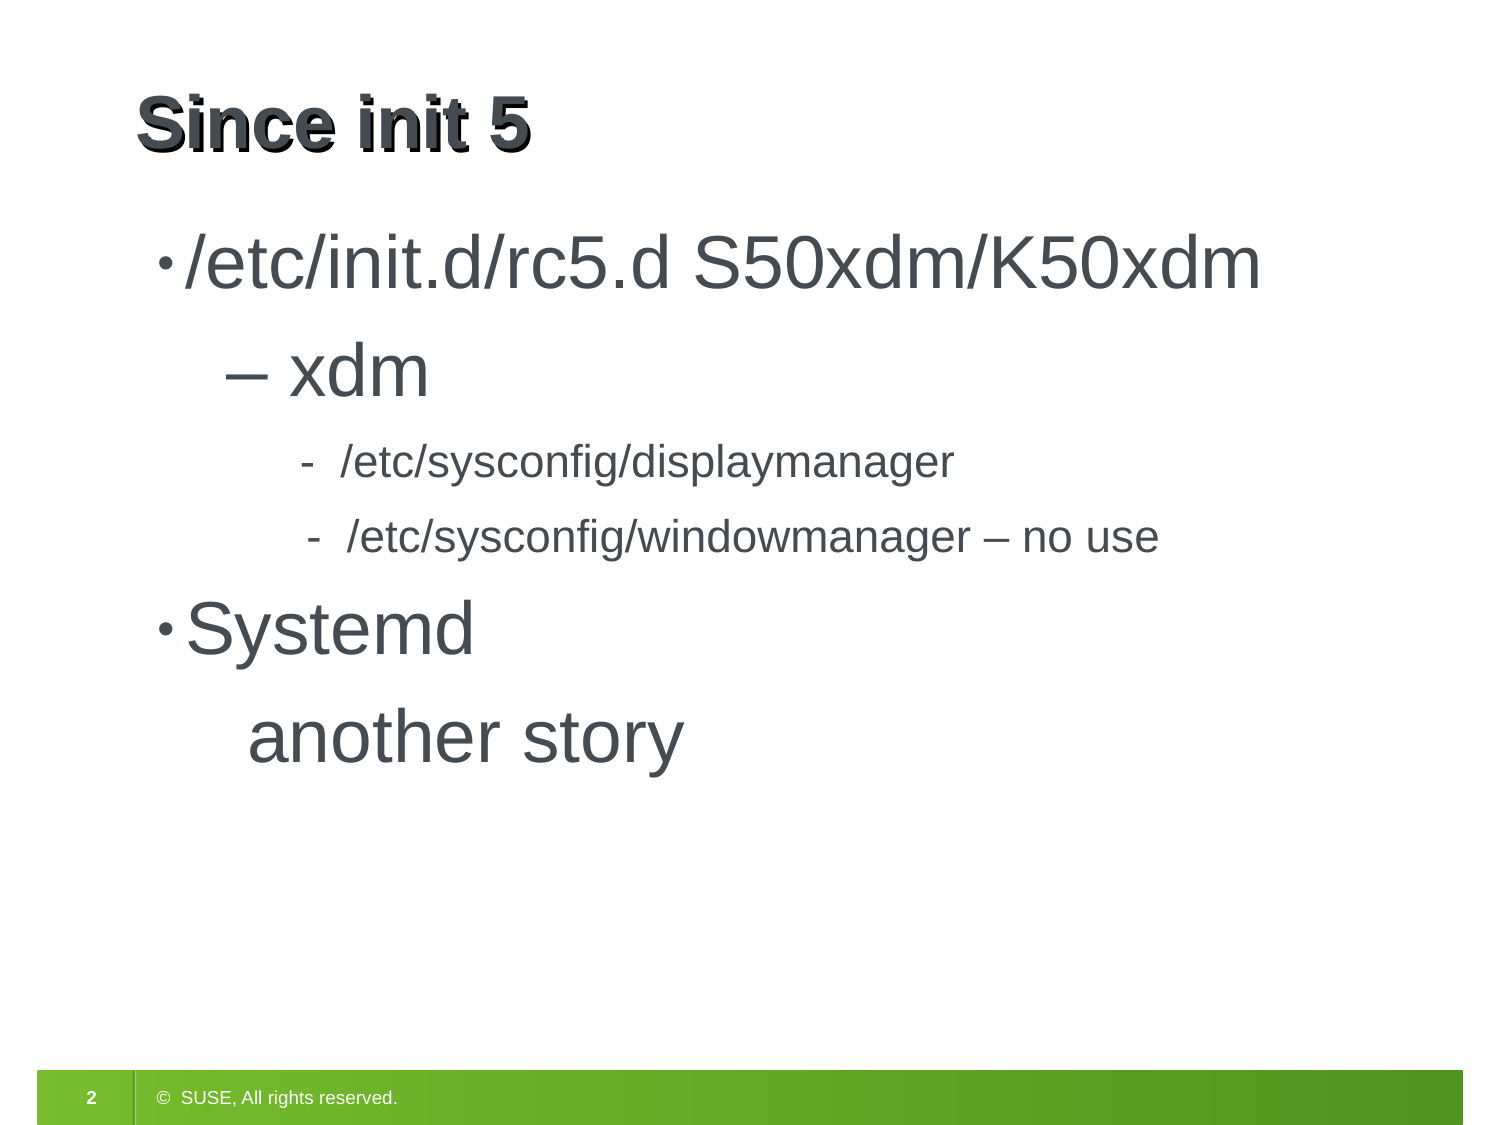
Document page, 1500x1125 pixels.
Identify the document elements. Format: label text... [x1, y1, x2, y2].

title Since init 5 [135, 41, 1372, 204]
list /etc/init.d/rc5.d S50xdm/K50xdm – xdm - /etc/sysconfig/displaymanager - /etc/sysconfig/windowmanager – no use Systemd another story [114, 220, 1351, 963]
